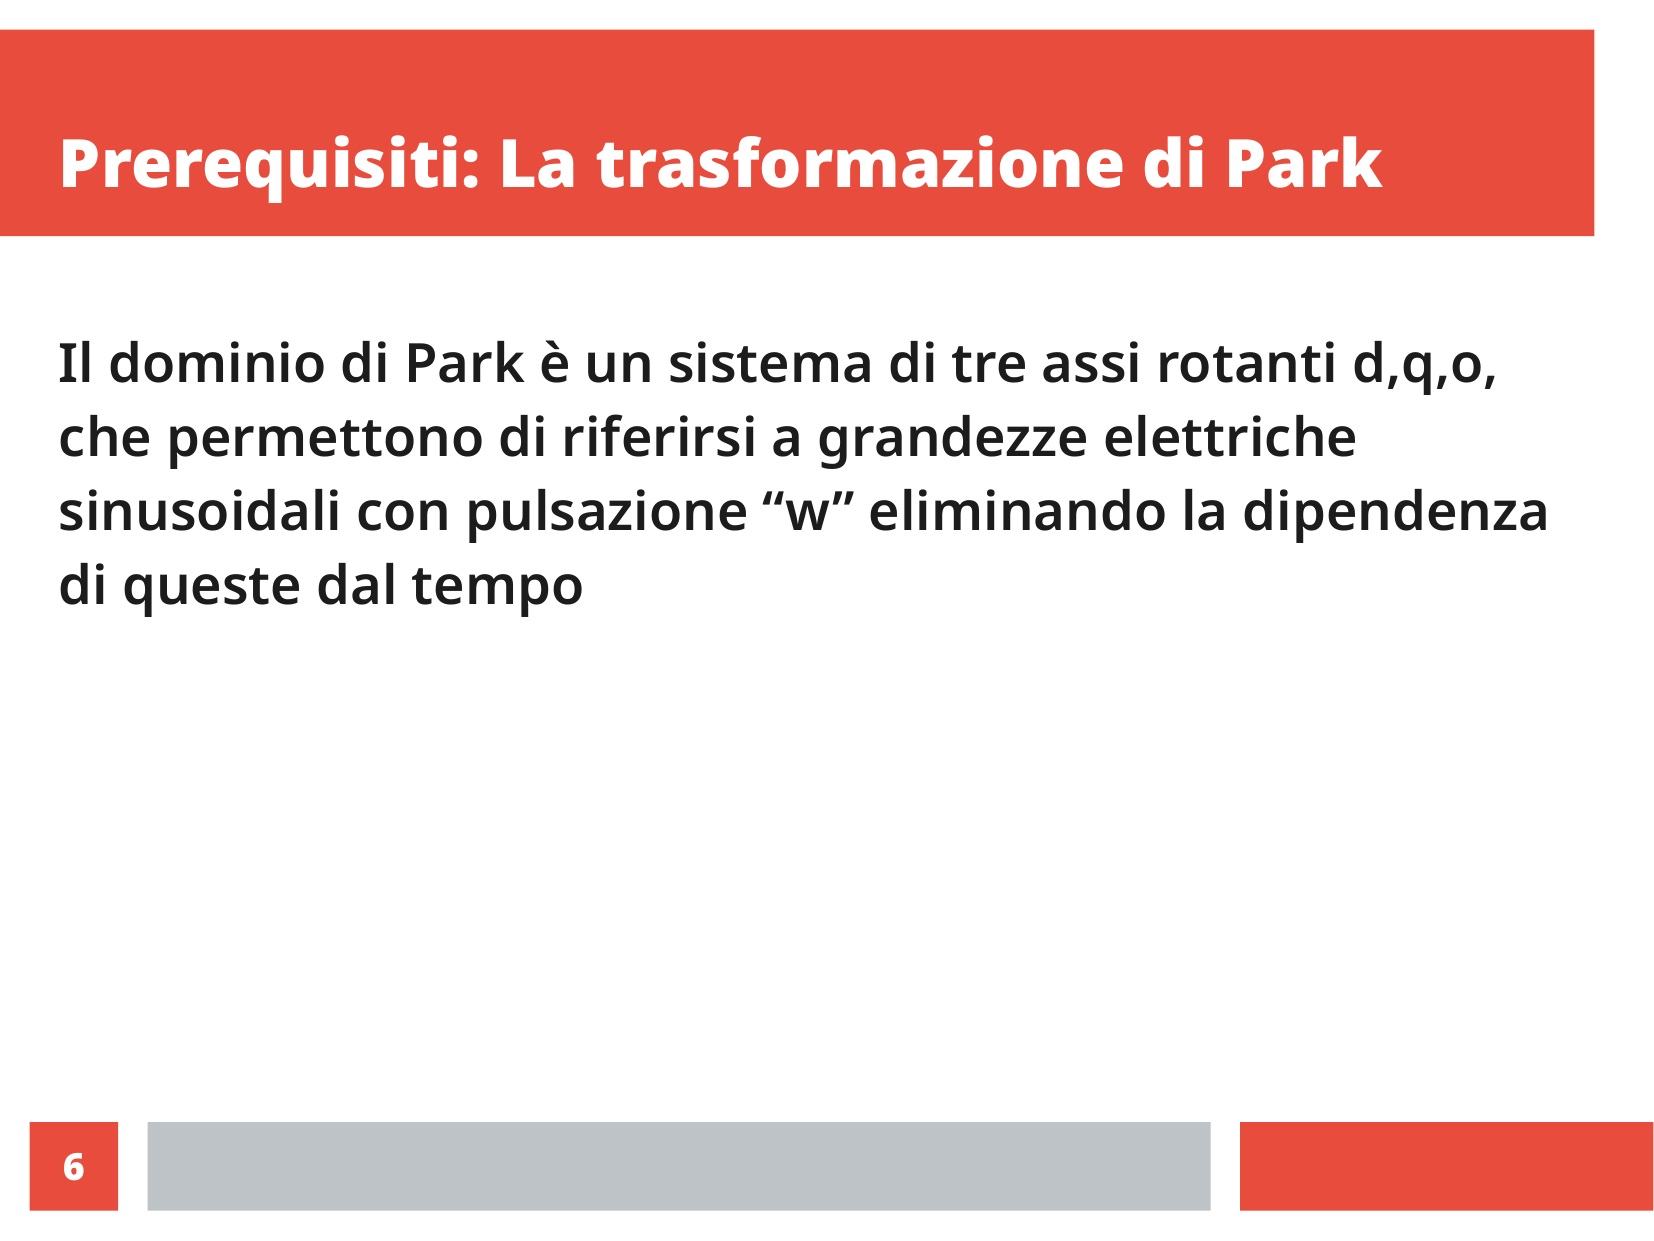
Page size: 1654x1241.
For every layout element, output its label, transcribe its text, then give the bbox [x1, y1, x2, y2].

list Il dominio di Park è un sistema di tre assi rotanti d,q,o, che permettono di riferirsi a grandezze elettriche sinusoidali con pulsazione “w” eliminando la dipendenza di queste dal tempo [59, 324, 1565, 1093]
title Prerequisiti: La trasformazione di Park [59, 59, 1595, 207]
